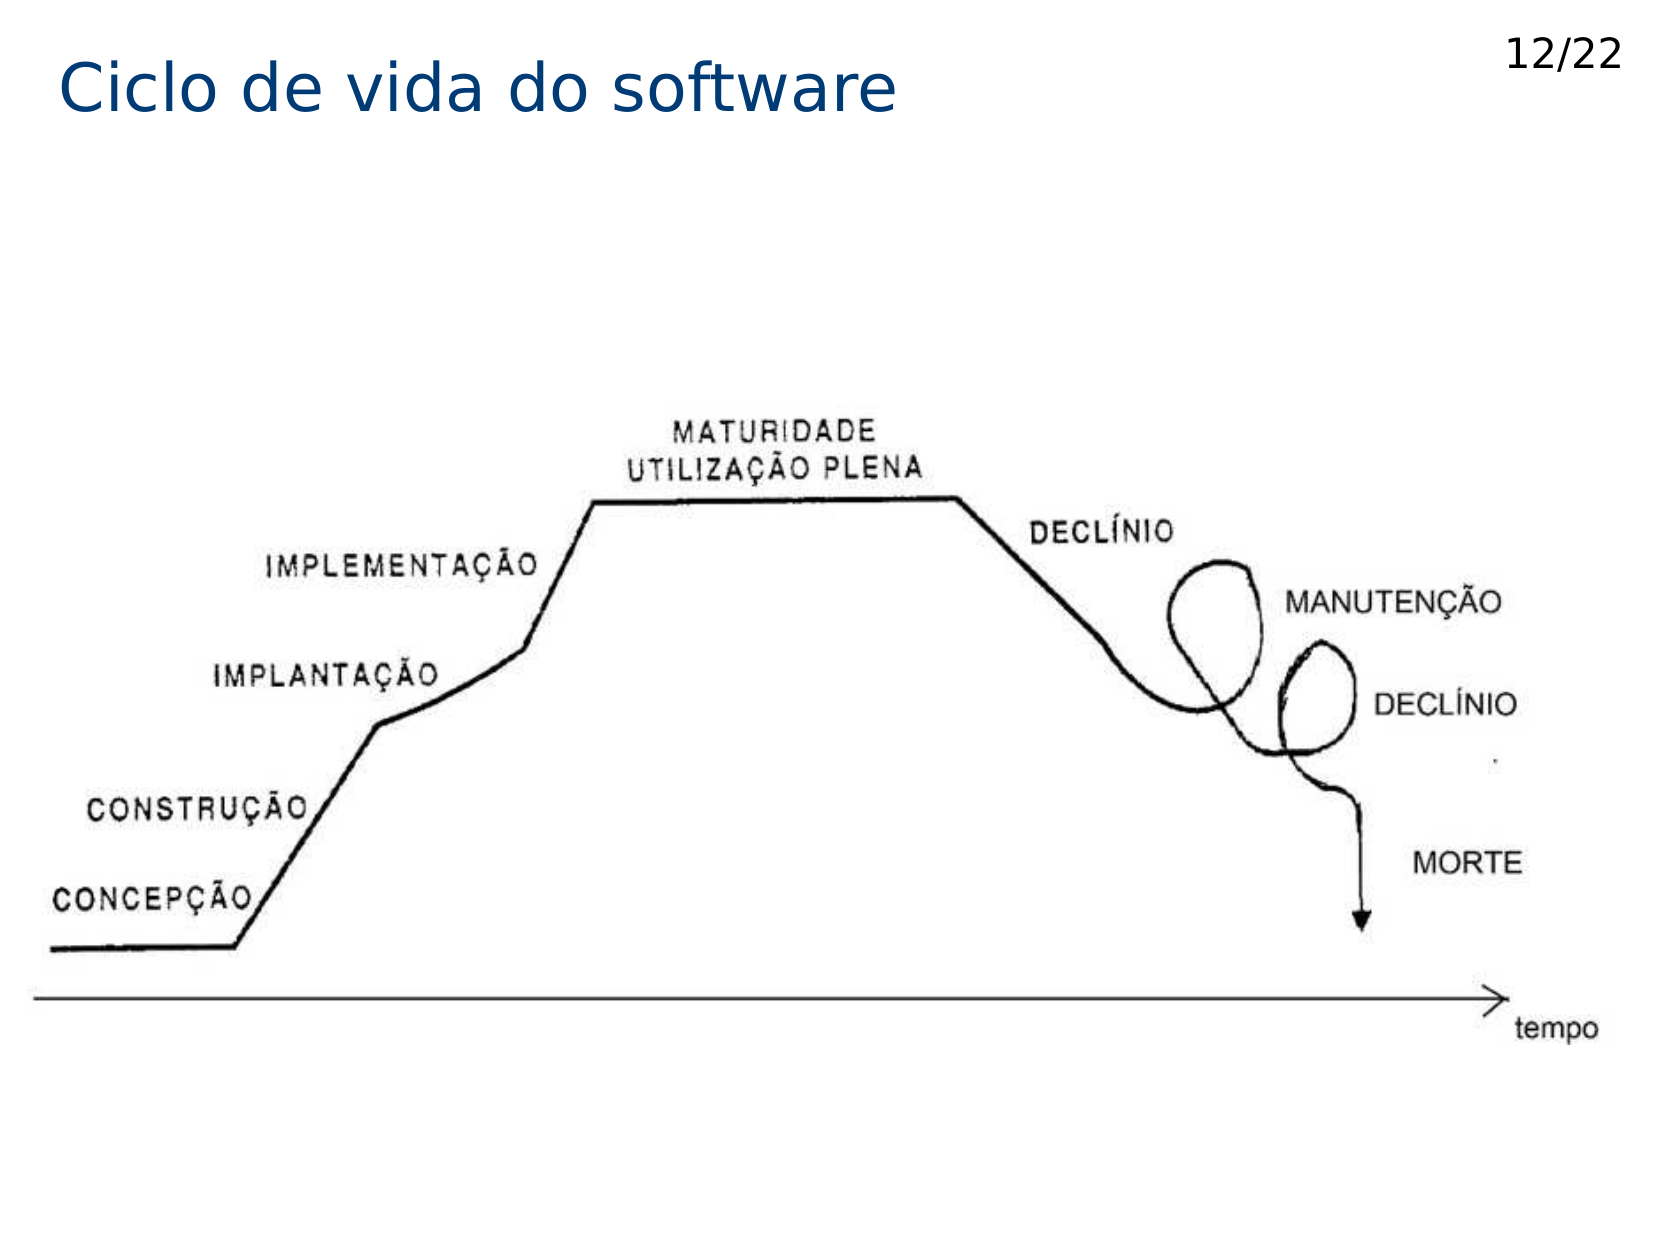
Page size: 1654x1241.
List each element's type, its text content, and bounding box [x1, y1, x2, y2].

picture [0, 391, 1625, 1045]
title Ciclo de vida do software [59, 29, 1506, 148]
